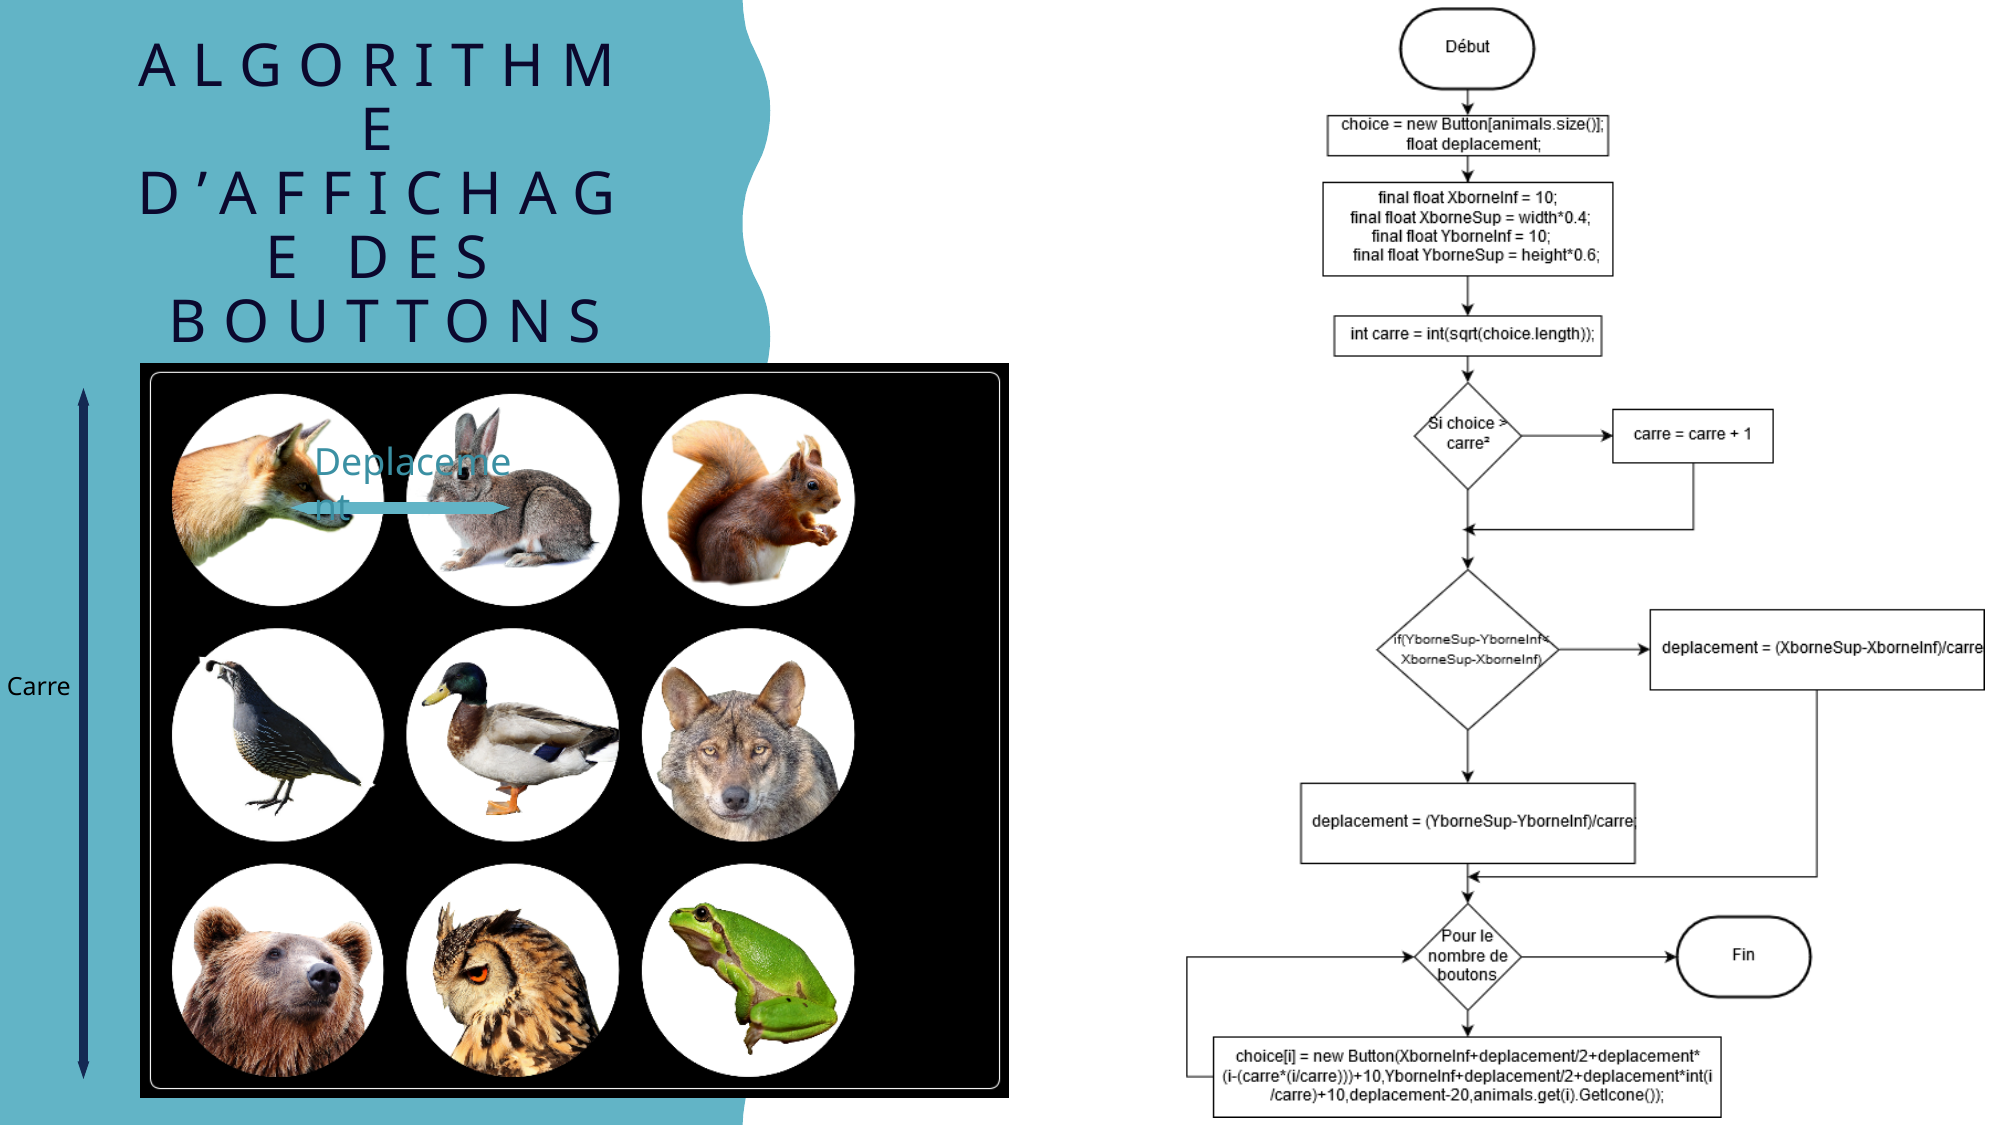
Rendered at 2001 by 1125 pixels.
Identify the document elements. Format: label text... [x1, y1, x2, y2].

title Algorithme d’affichage des bouttons [103, 27, 668, 364]
text_box Deplacement [298, 430, 537, 492]
text_box Carre [0, 662, 125, 708]
picture [140, 363, 1009, 1098]
text_box [0, 0, 2000, 1125]
picture [1177, 7, 1985, 1118]
